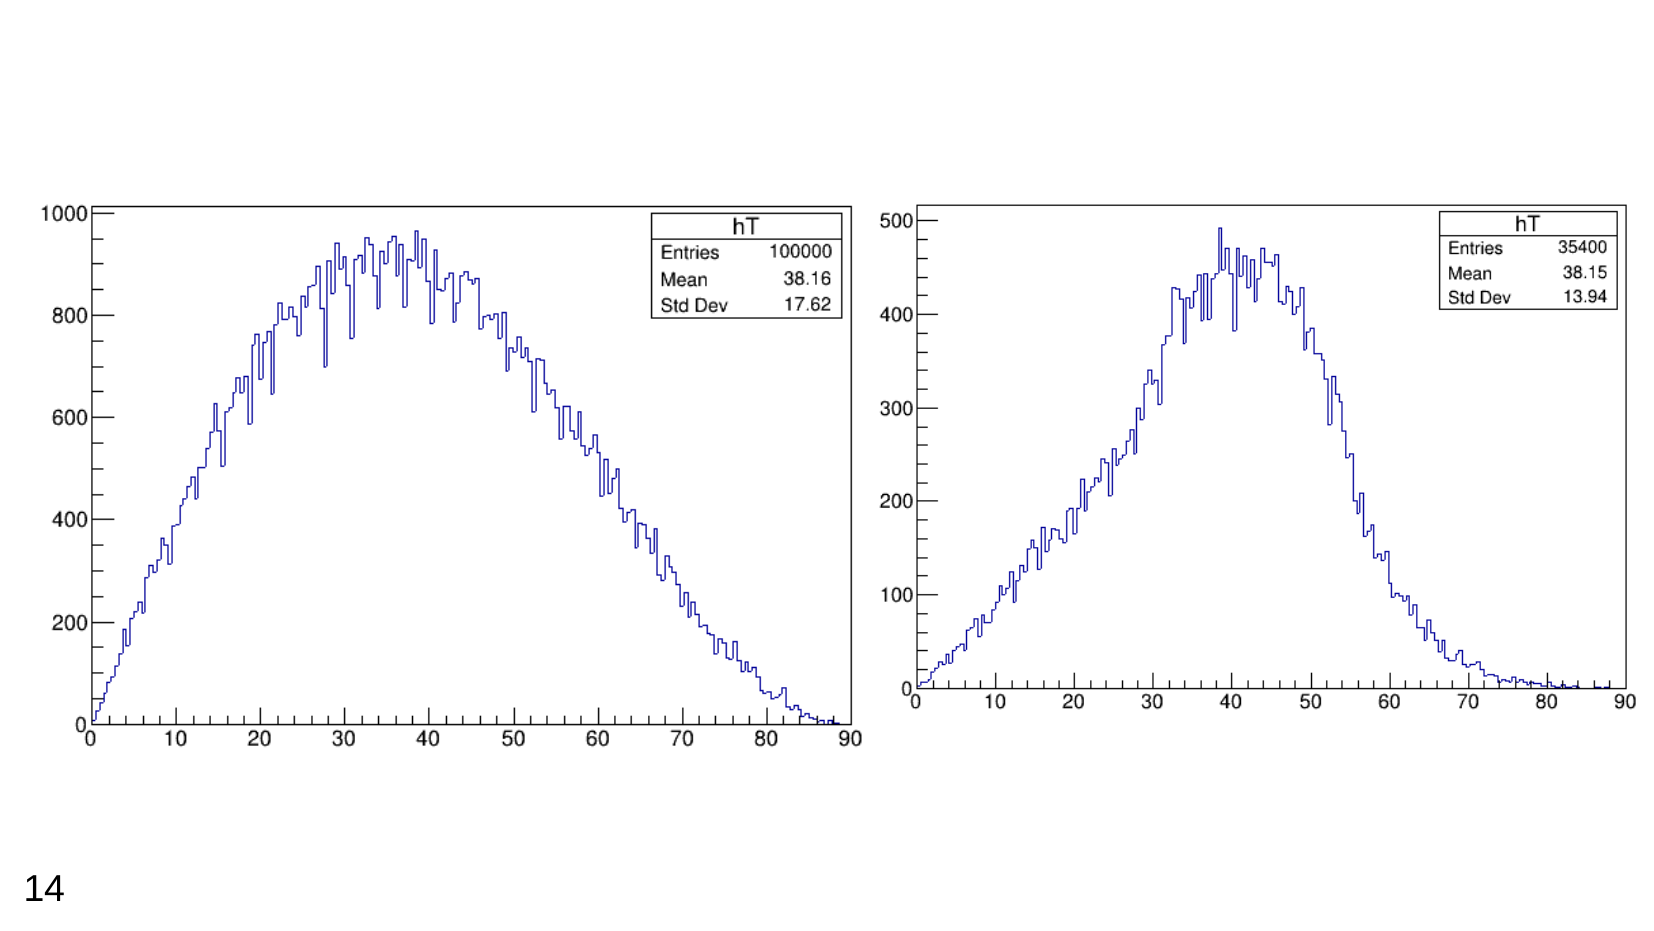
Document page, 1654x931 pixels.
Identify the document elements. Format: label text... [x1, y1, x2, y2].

text_box <number> [8, 860, 638, 931]
picture [33, 187, 1637, 754]
